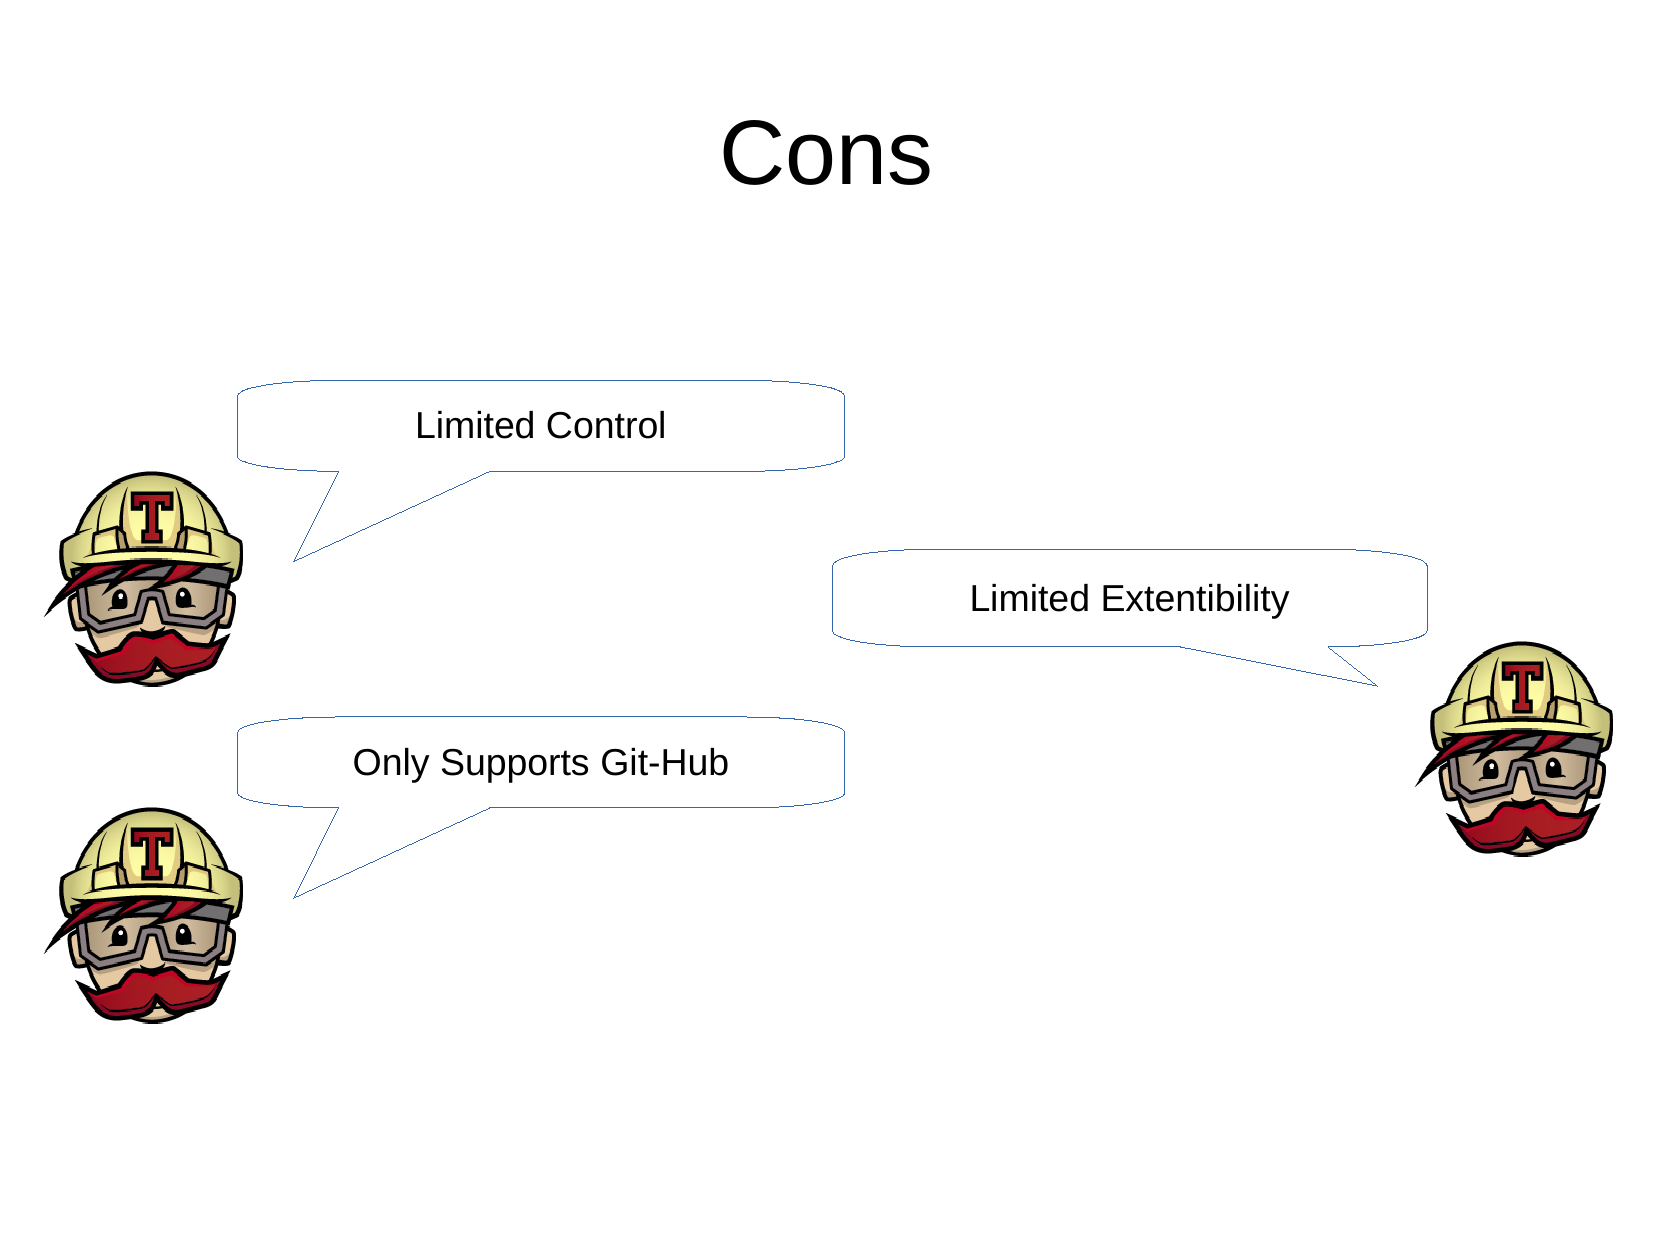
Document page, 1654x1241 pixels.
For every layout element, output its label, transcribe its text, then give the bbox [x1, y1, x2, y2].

text_box Only Supports Git-Hub [237, 716, 845, 899]
picture [43, 807, 243, 1024]
title Cons [82, 49, 1571, 257]
picture [1414, 641, 1613, 857]
text_box Limited Extentibility [832, 549, 1428, 687]
text_box Limited Control [237, 380, 845, 562]
picture [43, 471, 243, 687]
